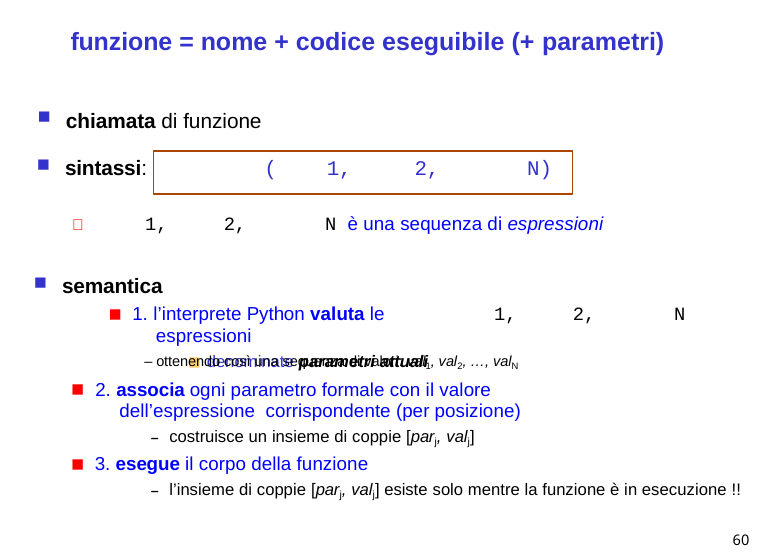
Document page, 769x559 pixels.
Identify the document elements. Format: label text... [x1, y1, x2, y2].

title funzione = nome + codice eseguibile (+ parametri) [68, 23, 667, 58]
text_box ( 1, 2, N) [153, 151, 573, 194]
text_box 1, 2, N [492, 299, 688, 327]
text_box – ottenendo così una sequenza di valori: val1, val2, …, valN 2. associa ogni parametro formale con il valore dell’espressione corrispondente (per posizione) costruisce un insieme di coppie [parj, valj] 3. esegue il corpo della funzione l’insieme di coppie [parj, valj] esiste solo mentre la funzione è in esecuzione !! 60 [67, 345, 751, 543]
text_box sintassi: [32, 152, 149, 182]
text_box 1, 2, N è una sequenza di espressioni [143, 209, 604, 237]
text_box semantica 1. l’interprete Python valuta le espressioni denominate parametri attuali [29, 266, 447, 351]
text_box chiamata di funzione [33, 105, 263, 135]
text_box  [70, 212, 87, 236]
